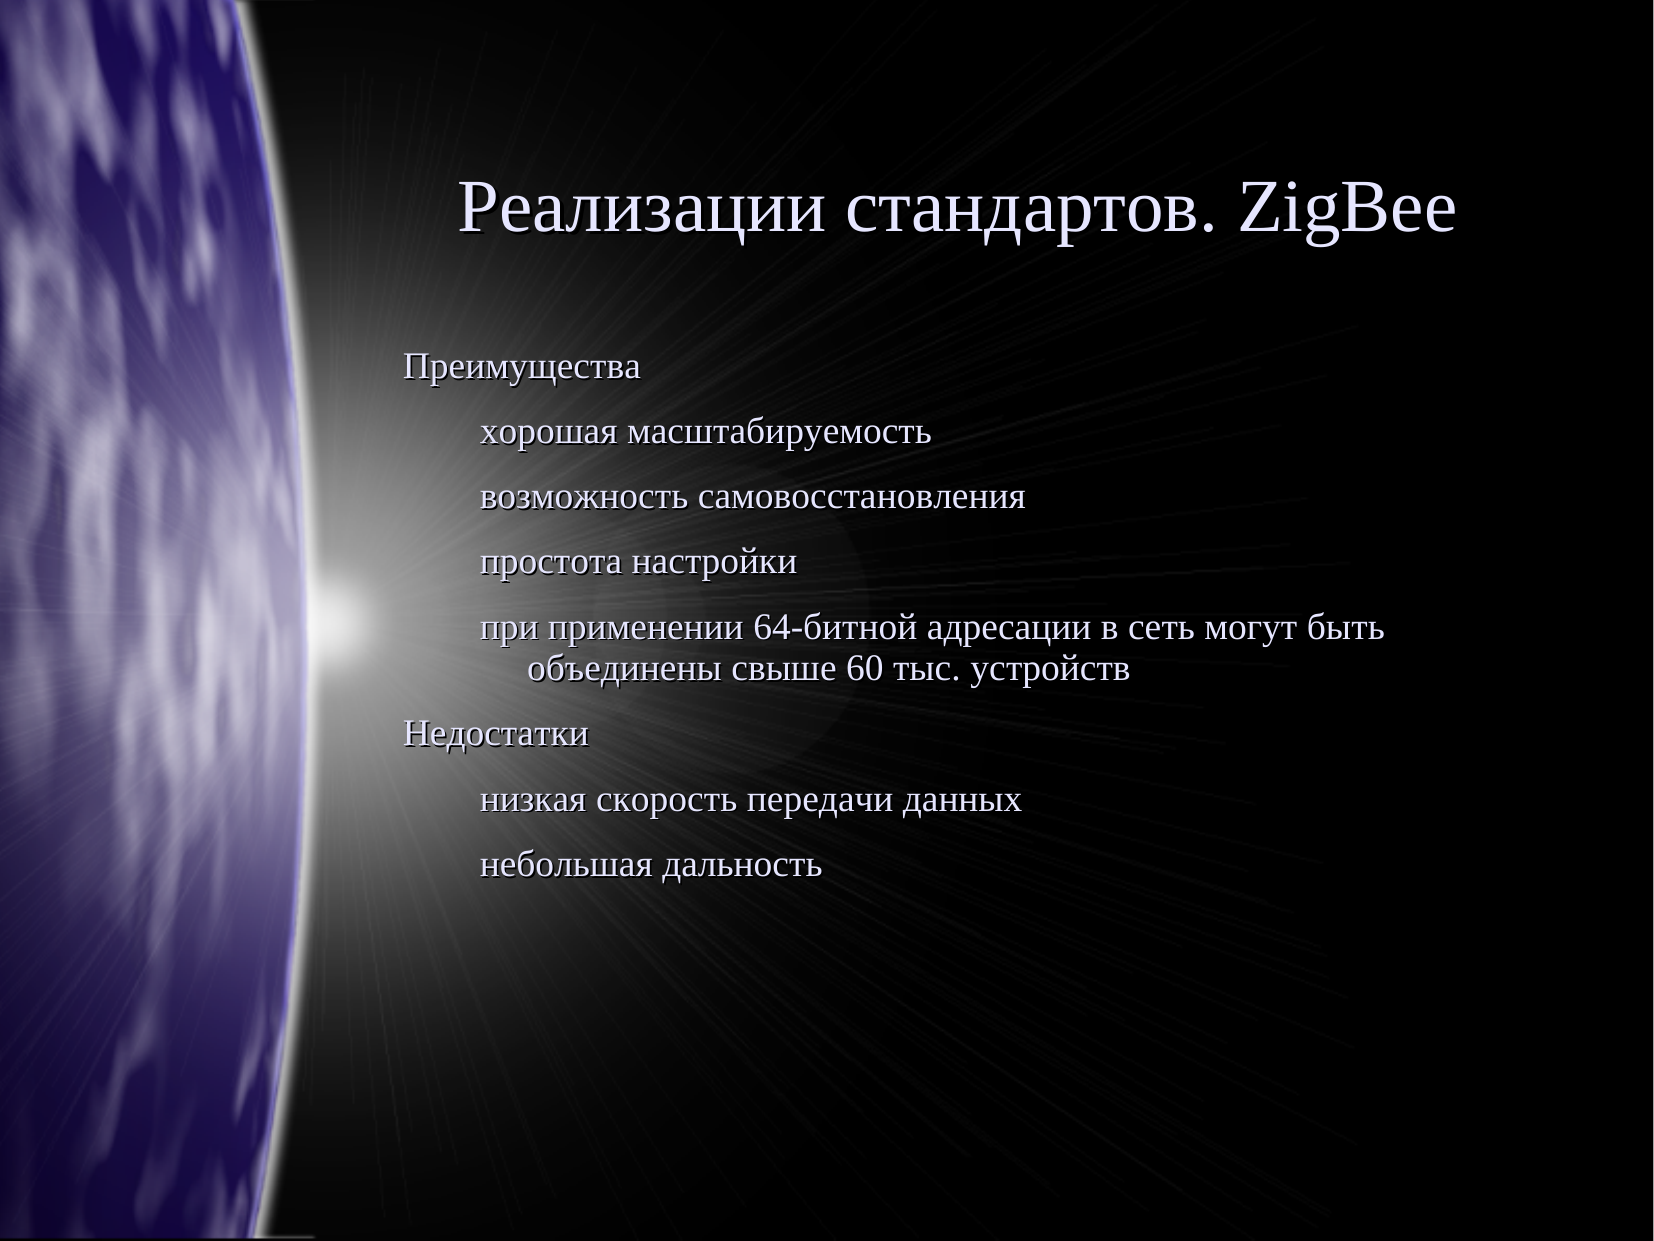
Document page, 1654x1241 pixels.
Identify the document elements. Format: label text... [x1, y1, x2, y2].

list Преимущества хорошая масштабируемость возможность самовосстановления простота настройки при применении 64-битной адресации в сеть могут быть объединены свыше 60 тыс. устройств Недостатки низкая скорость передачи данных небольшая дальность [385, 344, 1534, 1112]
picture [0, 0, 1654, 1241]
title Реализации стандартов. ZigBee [383, 110, 1534, 303]
